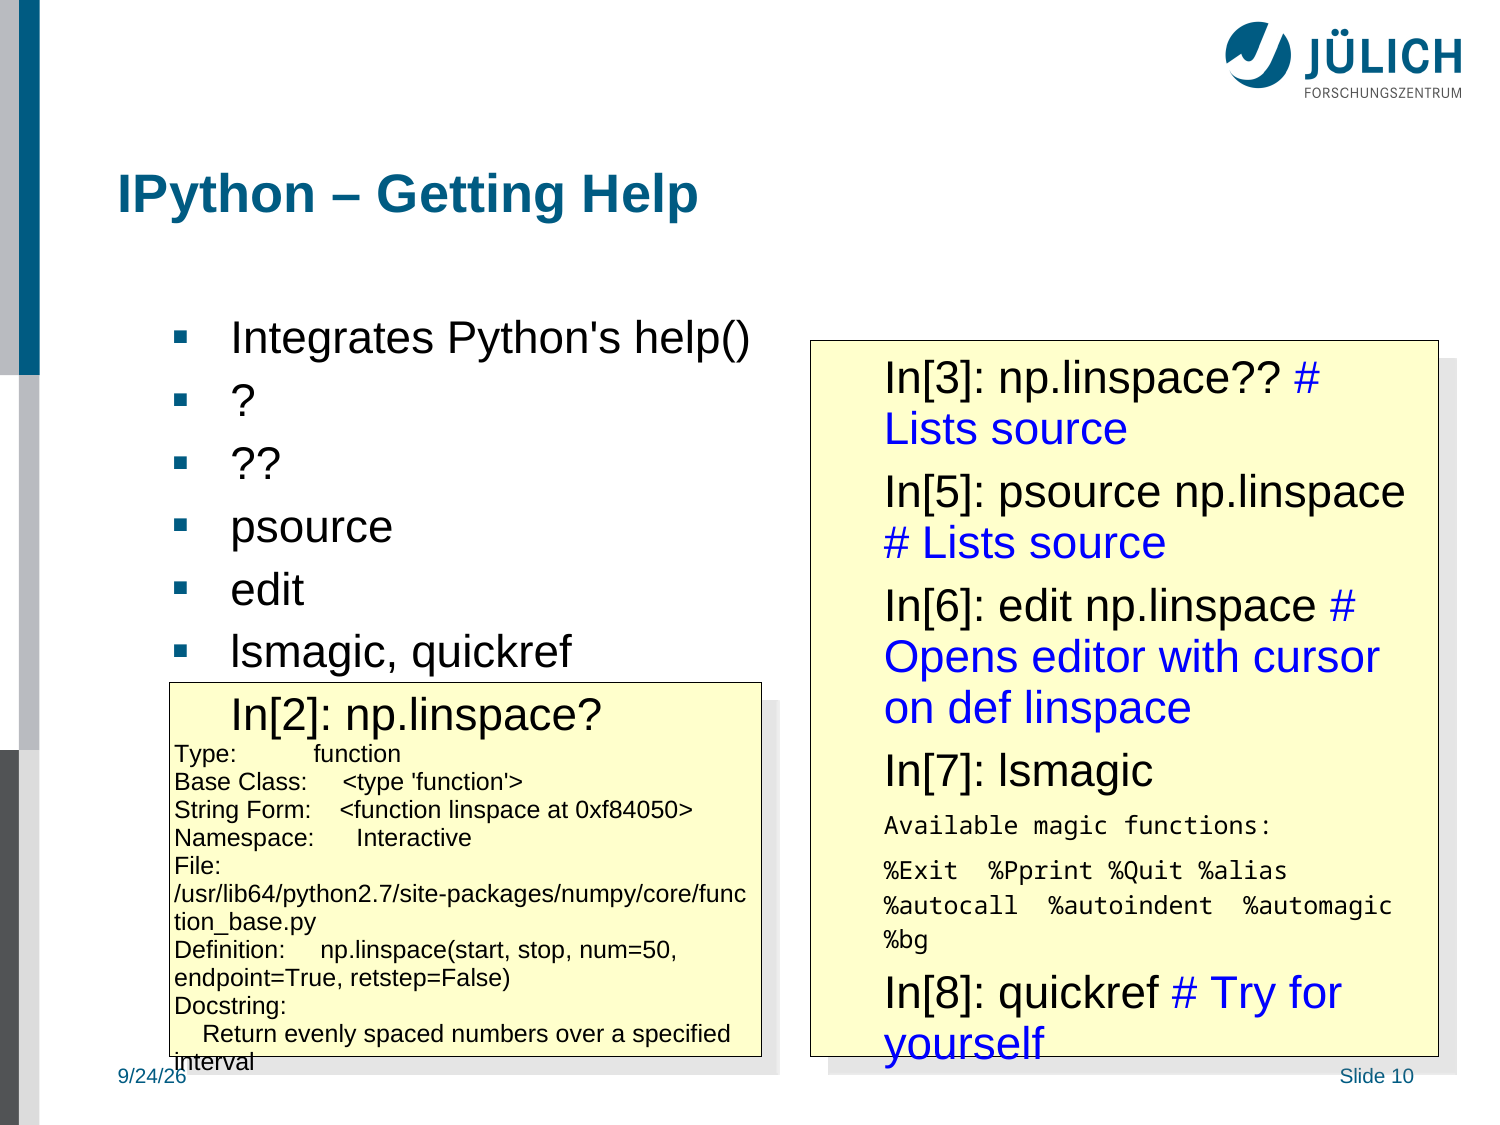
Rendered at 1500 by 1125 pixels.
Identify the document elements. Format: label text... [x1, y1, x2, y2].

text_box [912, 1048, 925, 1056]
text_box [169, 682, 762, 1057]
text_box [954, 1048, 960, 1057]
picture [1224, 20, 1461, 98]
text_box [939, 1048, 950, 1056]
text_box [1001, 1048, 1024, 1057]
text_box [927, 1048, 936, 1057]
picture [1403, 1068, 1413, 1074]
text_box [1028, 1048, 1035, 1057]
text_box [992, 1048, 1000, 1057]
list Integrates Python's help() ? ?? psource edit lsmagic, quickref In[2]: np.linspace? Type: function Base Class: <type 'function'> String Form: <function linspace at 0xf84050> Namespace: Interactive File: /usr/lib64/python2.7/site-packages/numpy/core/function_base.py Definition: np.linspace(start, stop, num=50, endpoint=True, retstep=False) Docstring: Return evenly spaced numbers over a specified interval [117, 312, 753, 1049]
picture [1341, 1068, 1352, 1076]
picture [1364, 1068, 1372, 1074]
title IPython – Getting Help [117, 99, 1393, 288]
text_box [1039, 340, 1439, 1057]
text_box [964, 1048, 989, 1057]
list In[3]: np.linspace?? # Lists source In[5]: psource np.linspace # Lists source In[6]: edit np.linspace # Opens editor with cursor on def linspace In[7]: lsmagic Available magic functions: %Exit %Pprint %Quit %alias %autocall %autoindent %automagic %bg In[8]: quickref # Try for yourself [771, 312, 1422, 1048]
text_box [810, 1048, 892, 1057]
text_box [897, 1048, 911, 1057]
